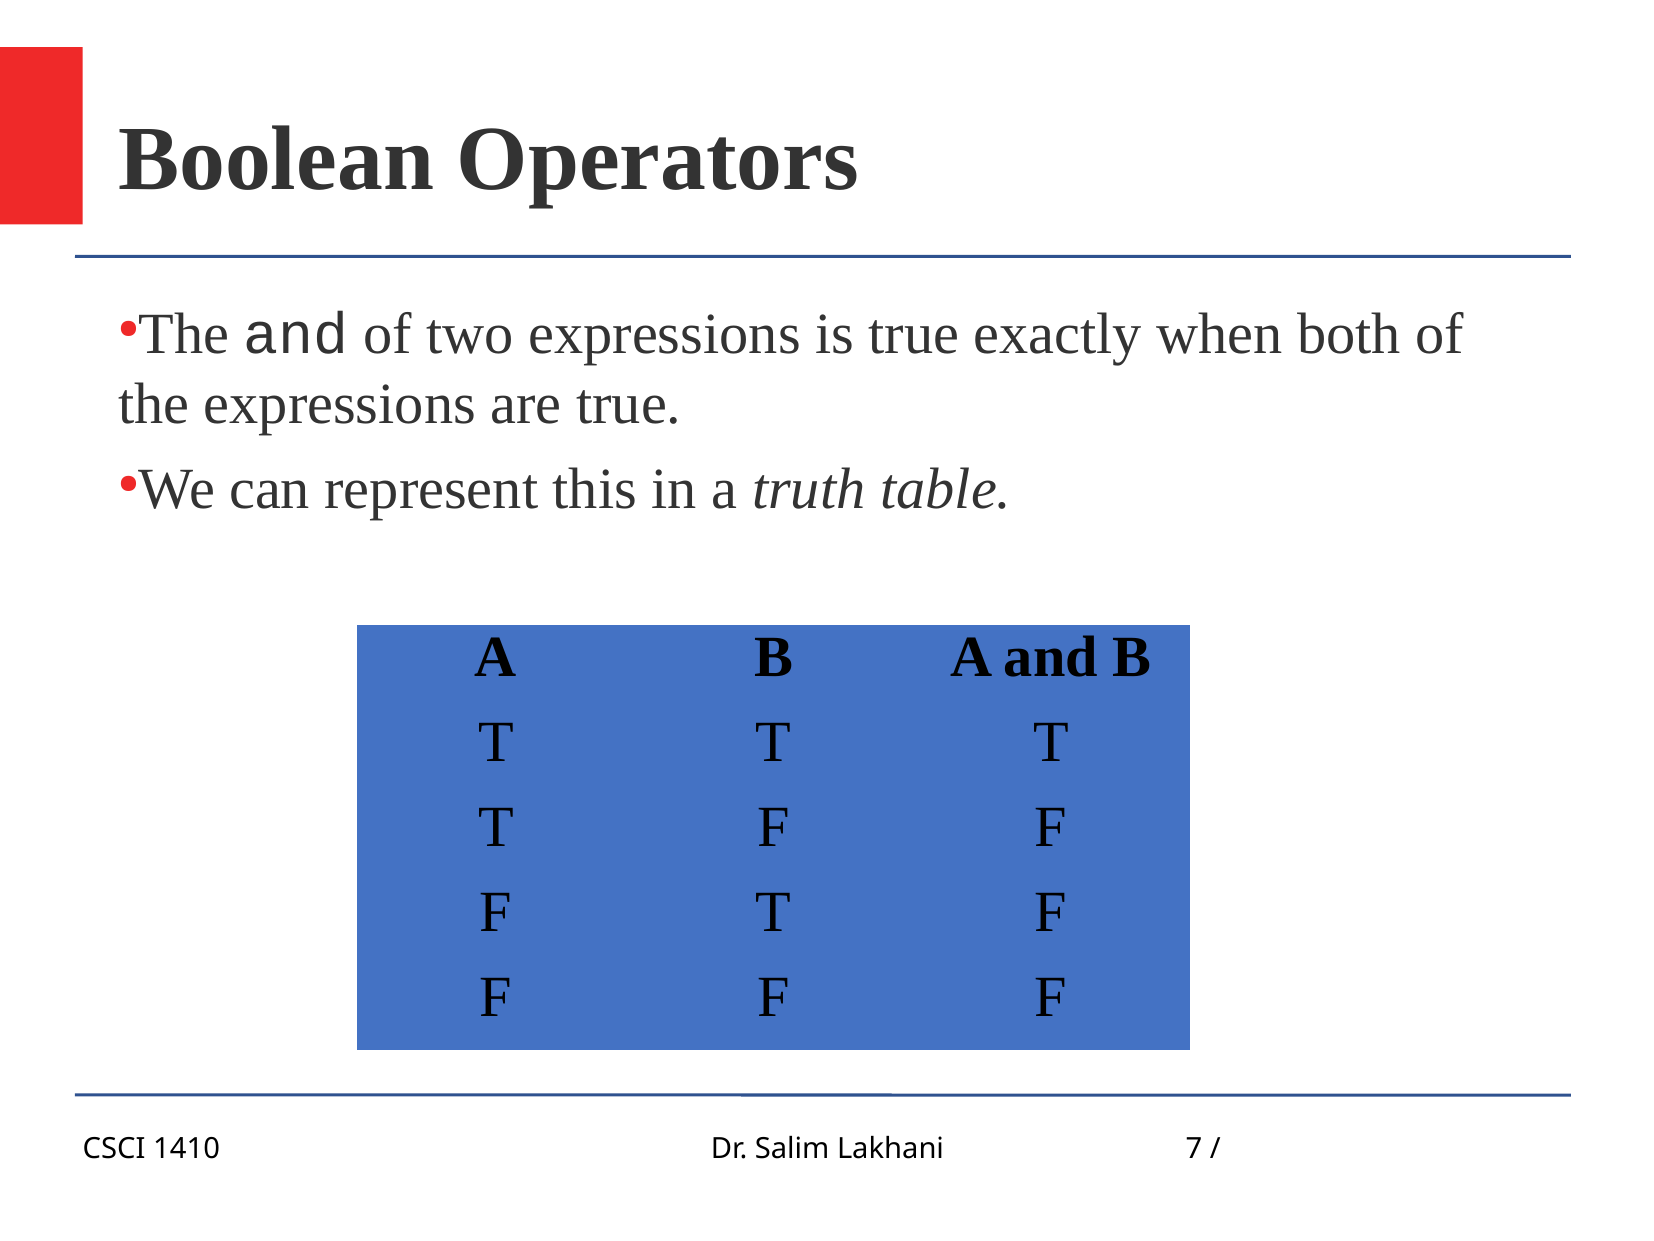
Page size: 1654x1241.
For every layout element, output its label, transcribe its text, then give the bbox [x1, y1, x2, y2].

table_cell F [635, 965, 912, 1050]
text_box CSCI 1410 [82, 1129, 468, 1216]
table_cell F [357, 880, 635, 965]
table_cell F [912, 965, 1190, 1050]
list The and of two expressions is true exactly when both of the expressions are true. We can represent this in a truth table. [118, 295, 1536, 1080]
table_cell T [912, 710, 1190, 795]
table_header B [635, 625, 912, 710]
text_box / [1185, 1129, 1571, 1216]
table_header A and B [912, 625, 1190, 710]
table_cell T [635, 880, 912, 965]
table_cell T [357, 710, 635, 795]
table_cell F [912, 795, 1190, 880]
table_cell T [357, 795, 635, 880]
table_cell T [635, 710, 912, 795]
table_header A [357, 625, 635, 710]
title Boolean Operators [118, 49, 1571, 257]
text_box Dr. Salim Lakhani [565, 1129, 1090, 1216]
table_cell F [635, 795, 912, 880]
table_cell F [912, 880, 1190, 965]
table_cell F [357, 965, 635, 1050]
